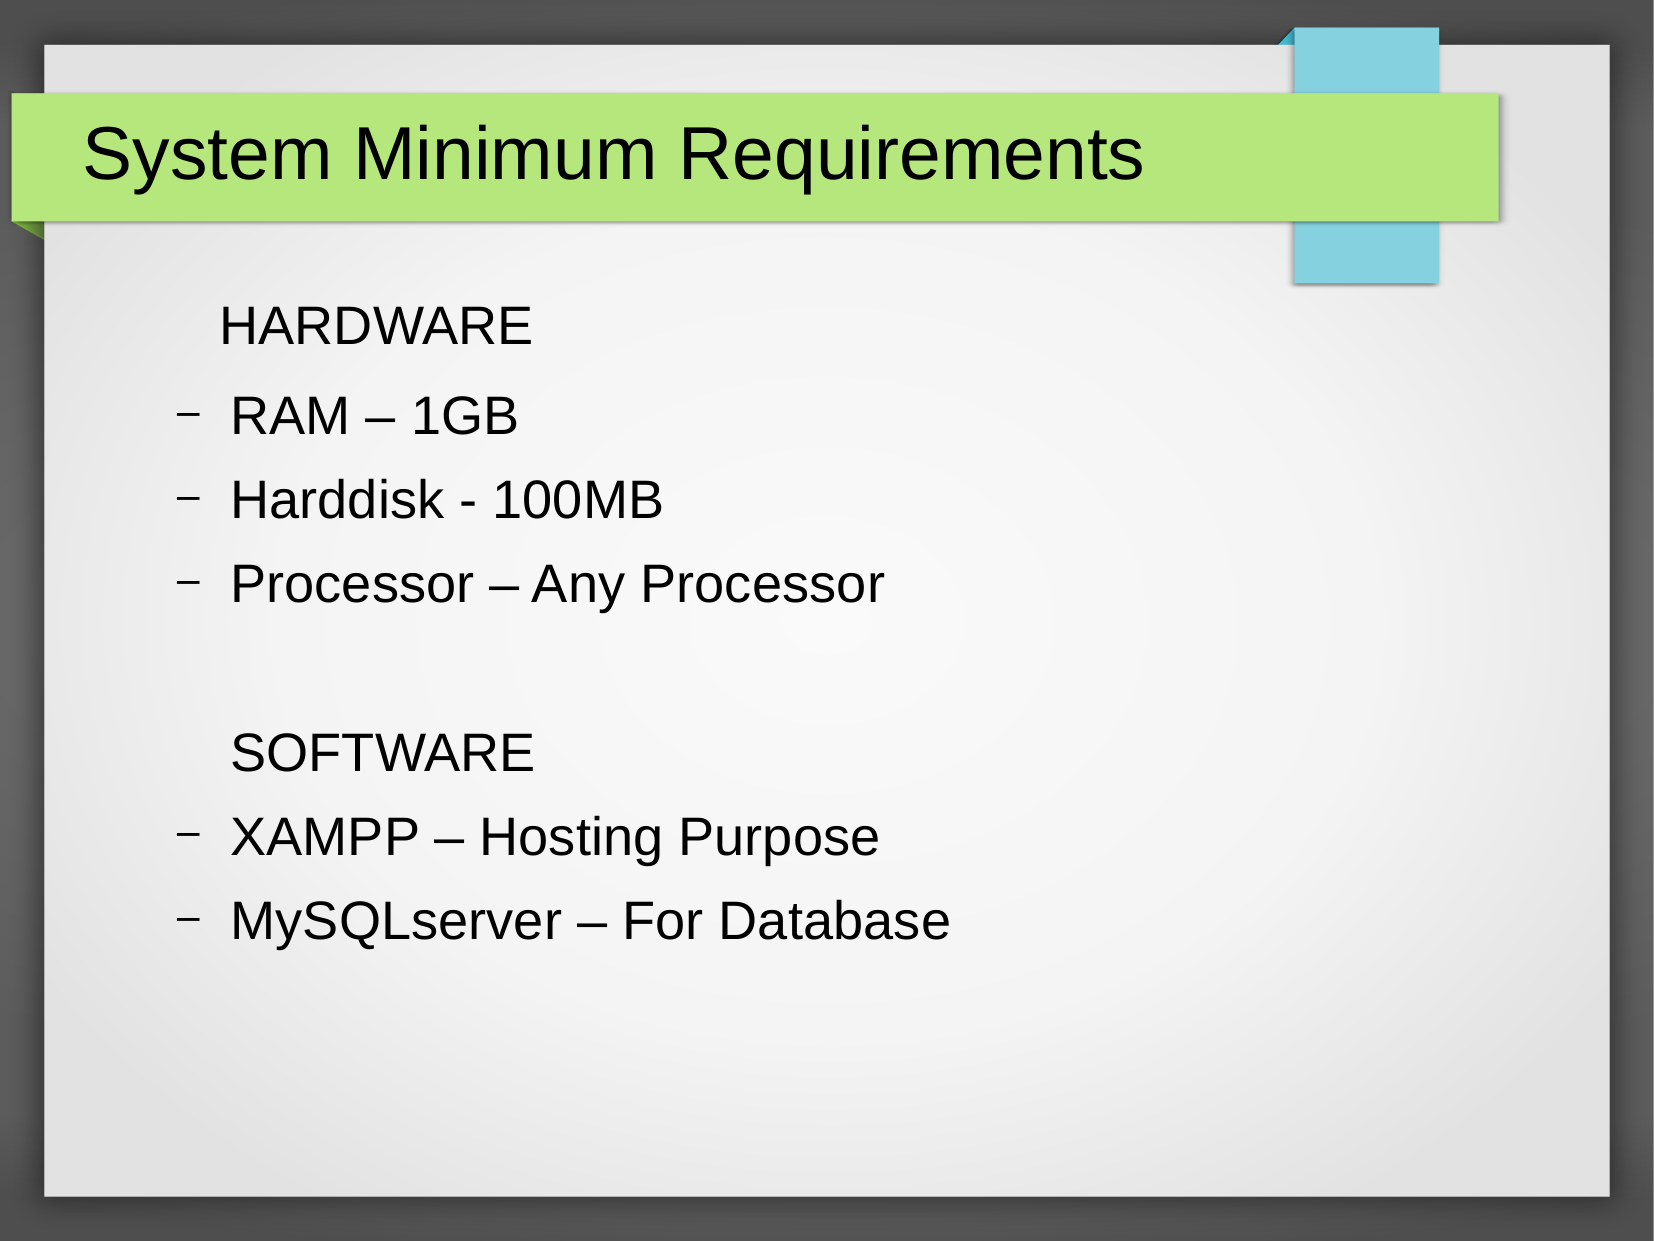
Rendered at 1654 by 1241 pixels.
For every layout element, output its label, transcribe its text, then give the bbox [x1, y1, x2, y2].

title System Minimum Requirements [82, 94, 1264, 213]
picture [0, 0, 1654, 1241]
list HARDWARE RAM – 1GB Harddisk - 100MB Processor – Any Processor SOFTWARE XAMPP – Hosting Purpose MySQLserver – For Database [88, 295, 1577, 1015]
